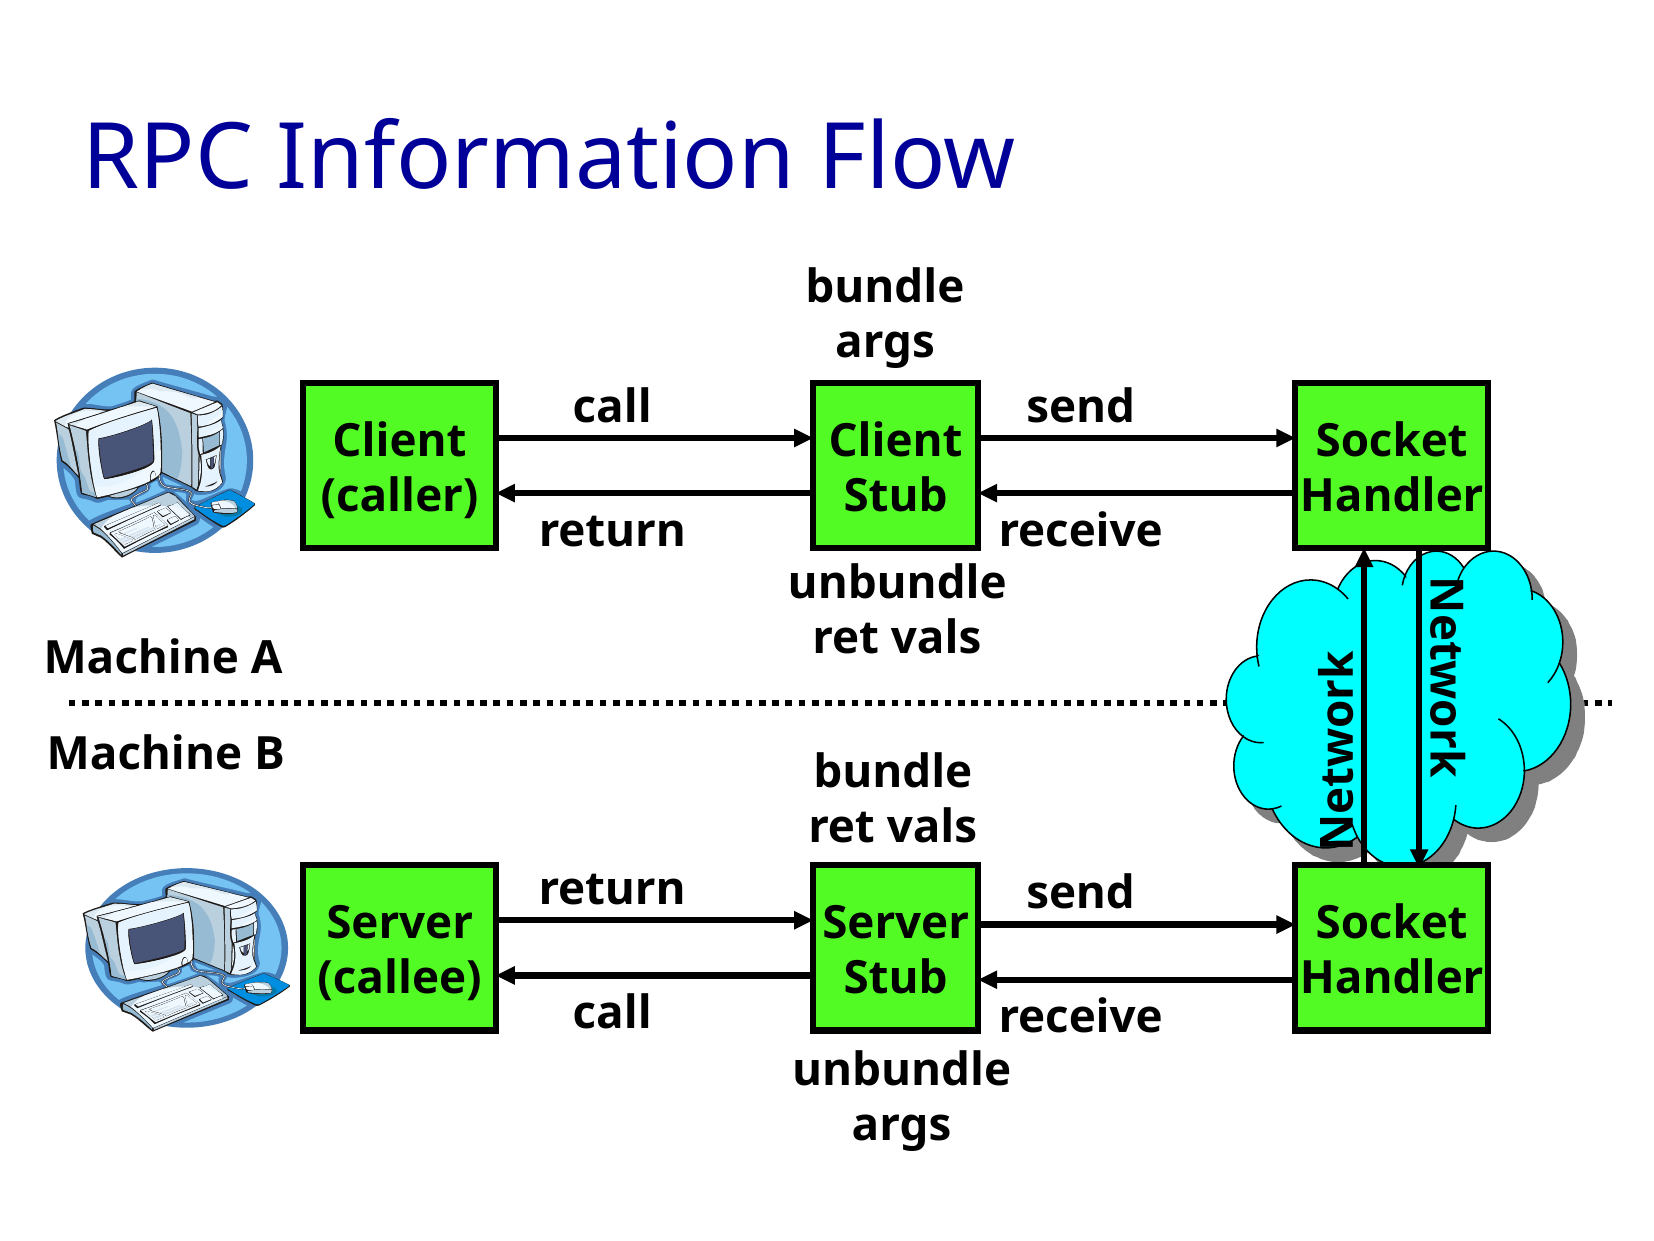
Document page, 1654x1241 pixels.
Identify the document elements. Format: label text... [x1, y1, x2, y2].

text_box receive [983, 979, 1253, 1050]
text_box return [523, 851, 776, 921]
text_box send [1011, 855, 1225, 926]
text_box call [557, 975, 742, 1045]
text_box unbundle ret vals [735, 545, 1059, 671]
text_box [1469, 551, 1571, 828]
text_box Client (caller) [303, 382, 496, 549]
text_box send [1011, 369, 1225, 439]
text_box [1370, 559, 1416, 865]
text_box [1226, 581, 1299, 841]
text_box return [523, 493, 776, 563]
text_box unbundle args [739, 1032, 1064, 1157]
text_box Machine B [31, 716, 375, 787]
text_box Machine A [28, 620, 373, 690]
text_box bundle ret vals [756, 734, 1030, 860]
text_box Socket Handler [1295, 865, 1489, 1031]
text_box bundle args [753, 249, 1017, 374]
text_box Network [1299, 561, 1361, 867]
text_box receive [983, 493, 1253, 563]
text_box Socket Handler [1295, 382, 1489, 549]
title RPC Information Flow [82, 49, 1571, 257]
text_box Client Stub [812, 382, 979, 545]
picture [82, 868, 290, 1032]
text_box Network [1420, 562, 1484, 868]
picture [54, 367, 256, 558]
text_box call [557, 369, 742, 439]
text_box [1422, 551, 1460, 562]
text_box Server (callee) [303, 865, 496, 1031]
text_box Server Stub [812, 865, 979, 1031]
